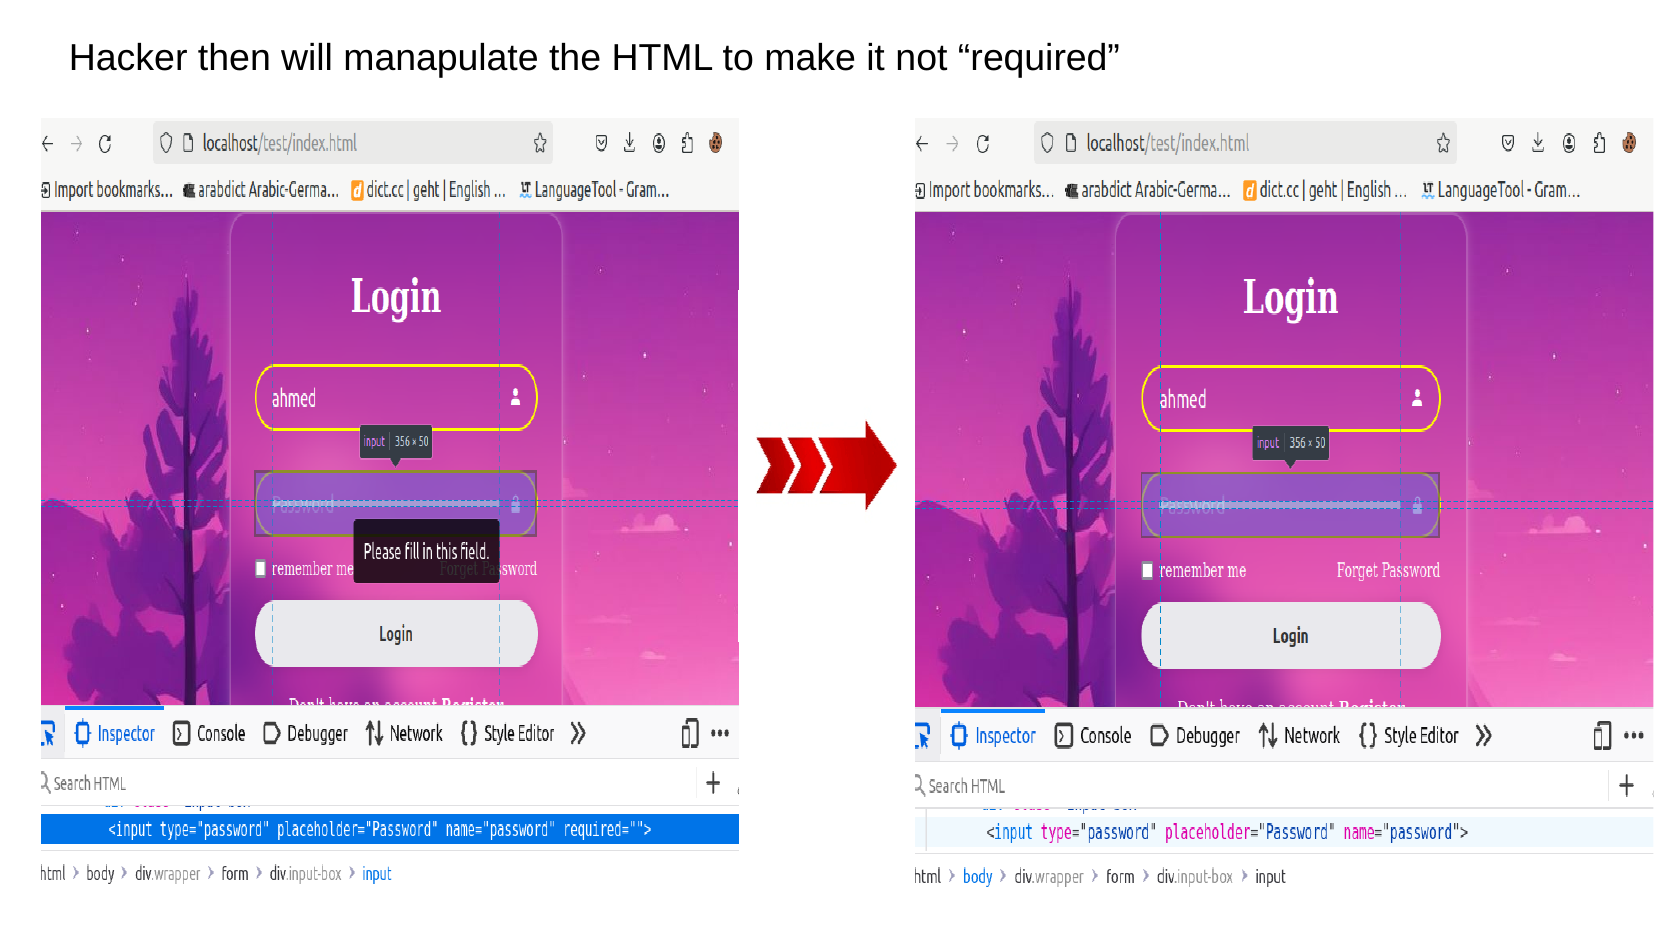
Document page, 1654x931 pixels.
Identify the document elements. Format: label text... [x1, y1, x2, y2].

text_box Hacker then will manapulate the HTML to make it not “required” [54, 29, 1625, 119]
picture [41, 118, 1654, 889]
